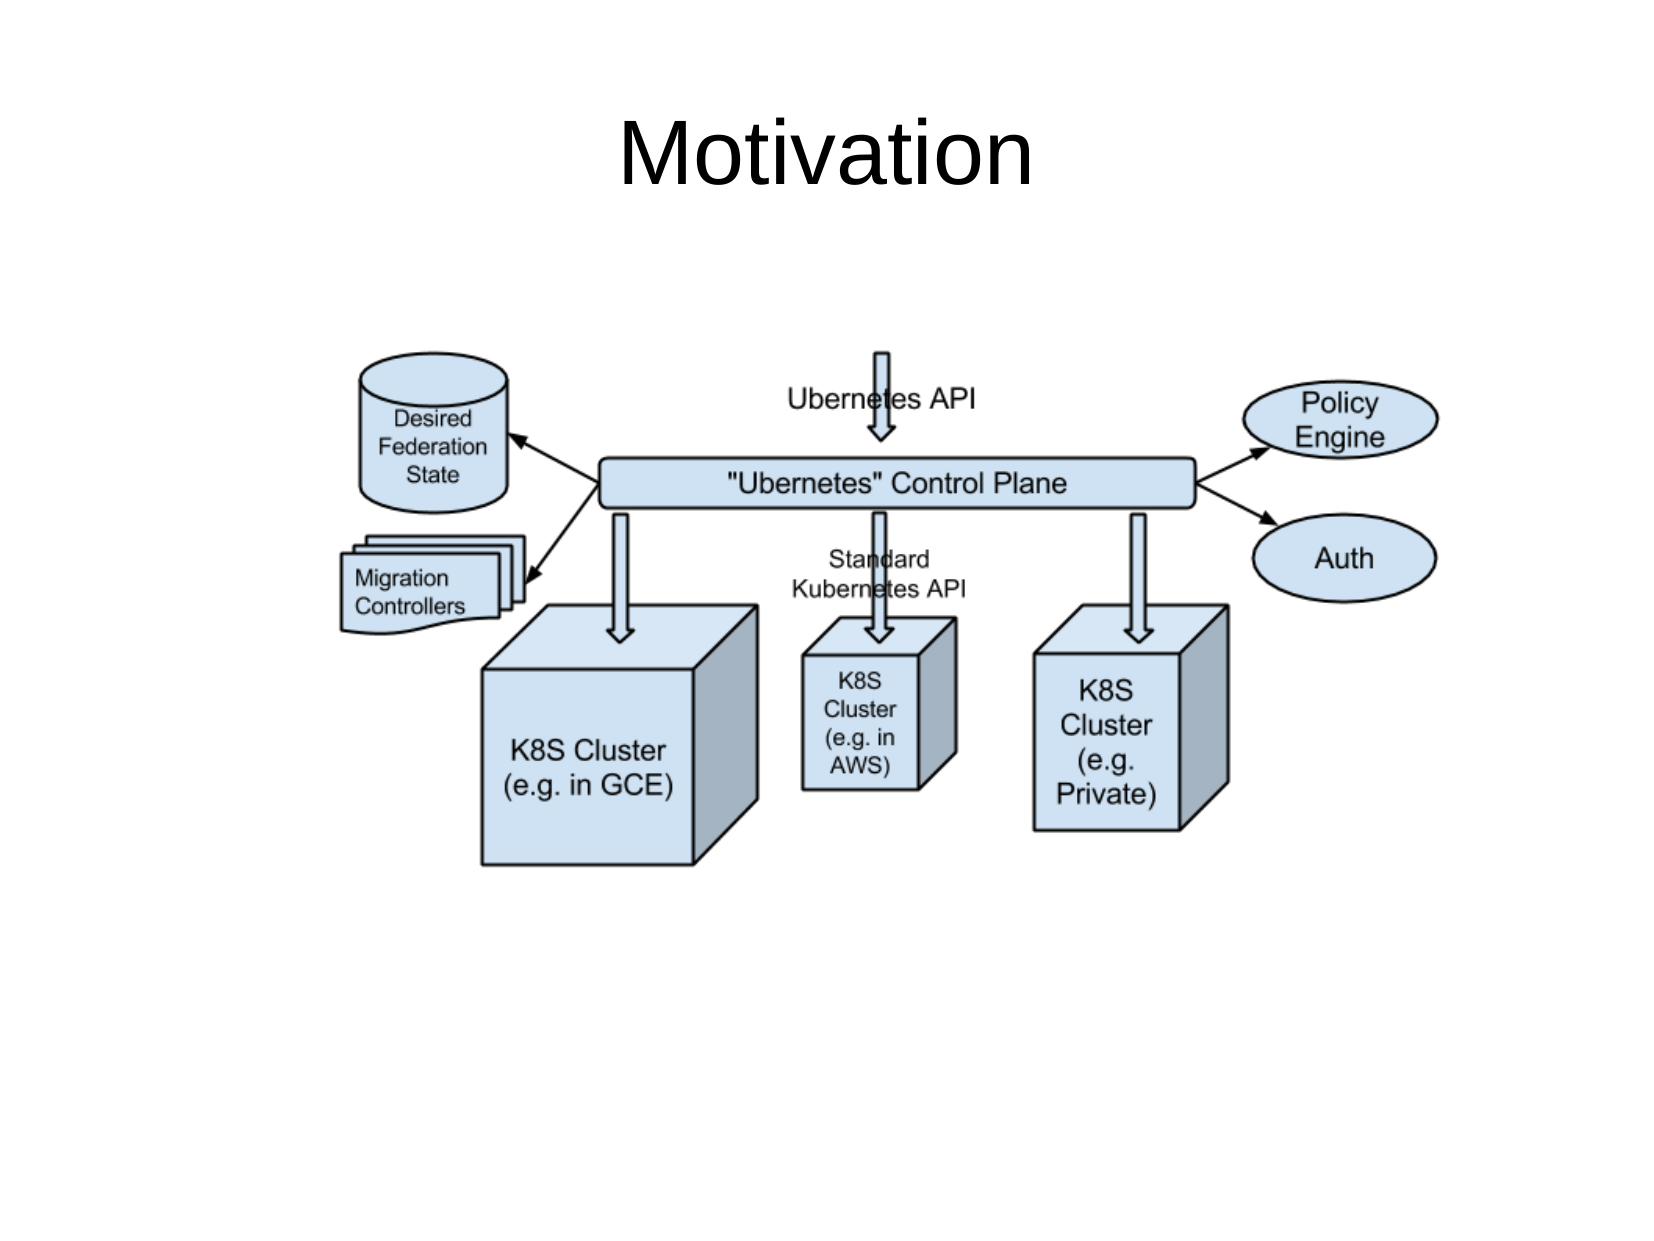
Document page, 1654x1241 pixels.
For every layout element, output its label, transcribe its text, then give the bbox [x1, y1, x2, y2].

title Motivation [82, 49, 1571, 257]
picture [330, 337, 1456, 1182]
